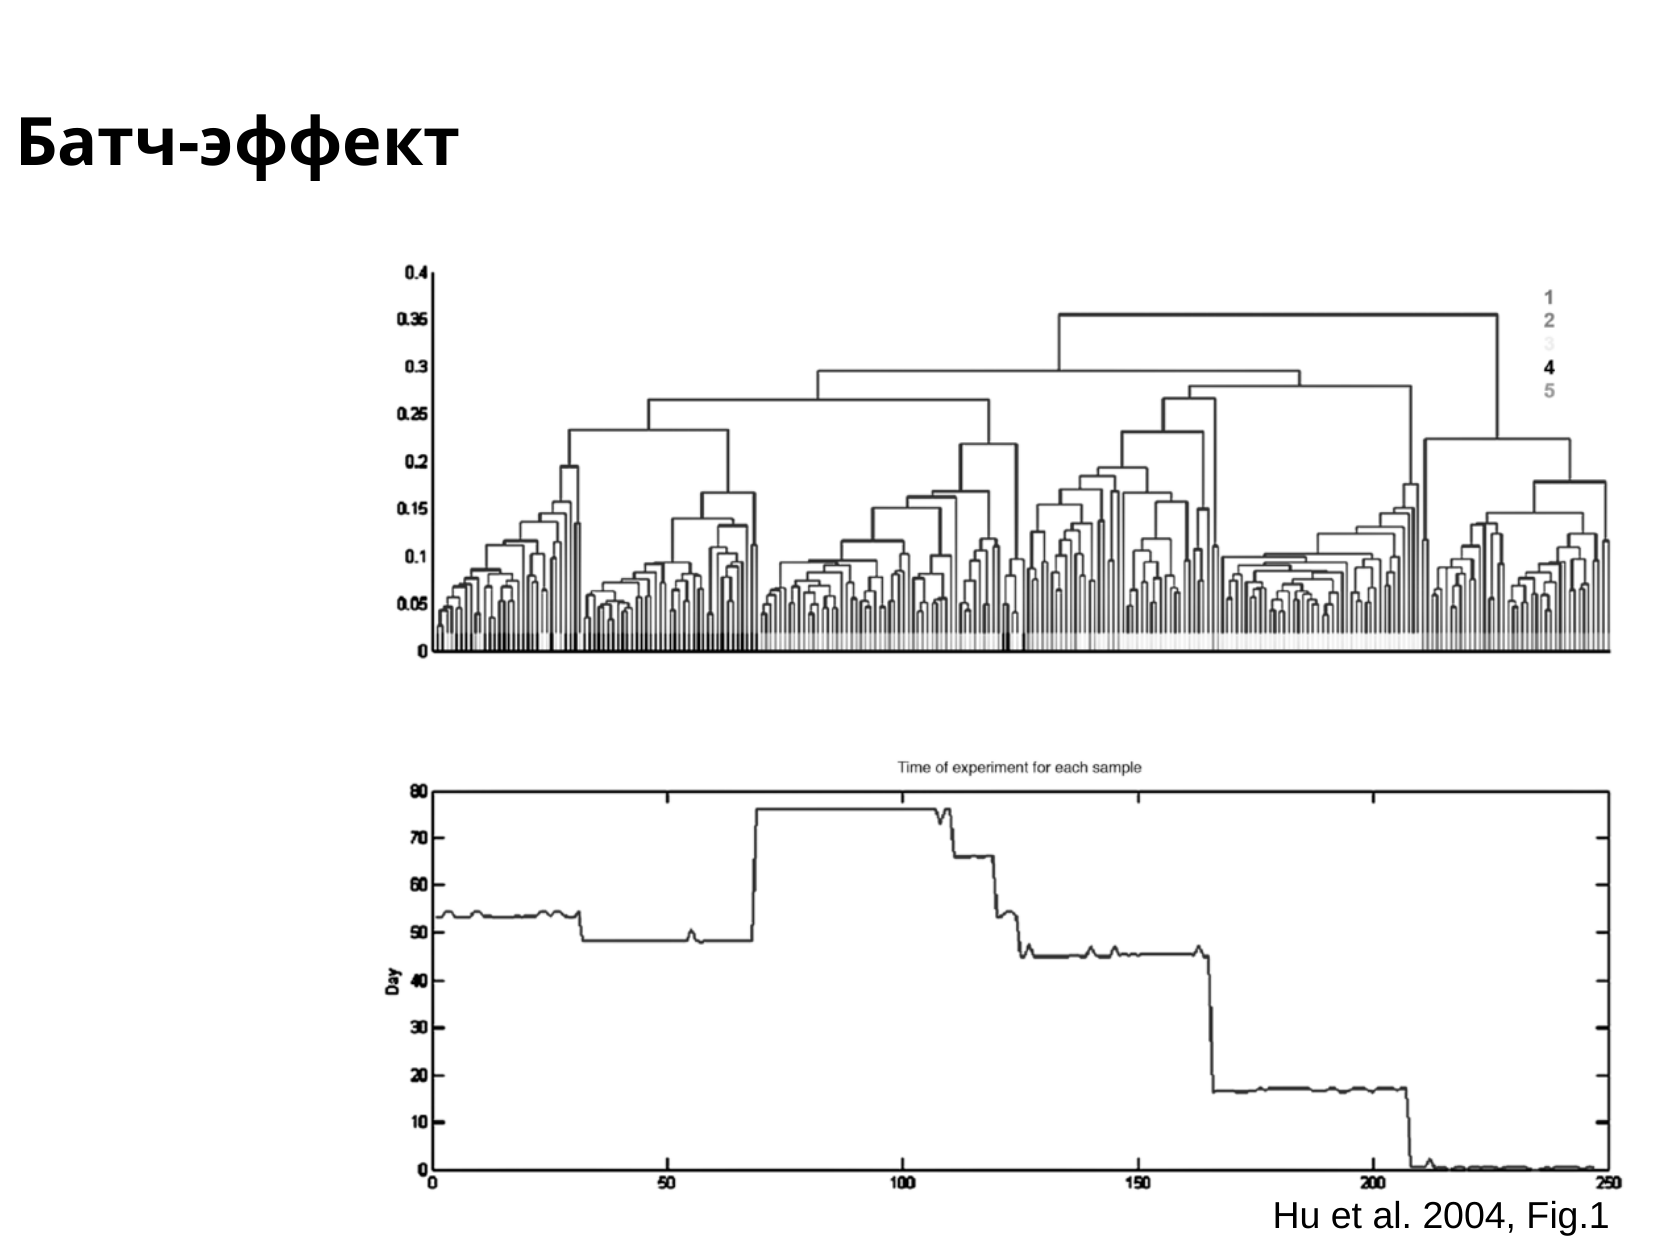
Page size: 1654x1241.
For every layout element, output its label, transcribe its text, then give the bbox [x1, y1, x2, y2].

title Батч-эффект [15, 19, 1636, 260]
picture [379, 250, 1630, 1194]
text_box Hu et al. 2004, Fig.1 [1257, 1187, 1654, 1241]
